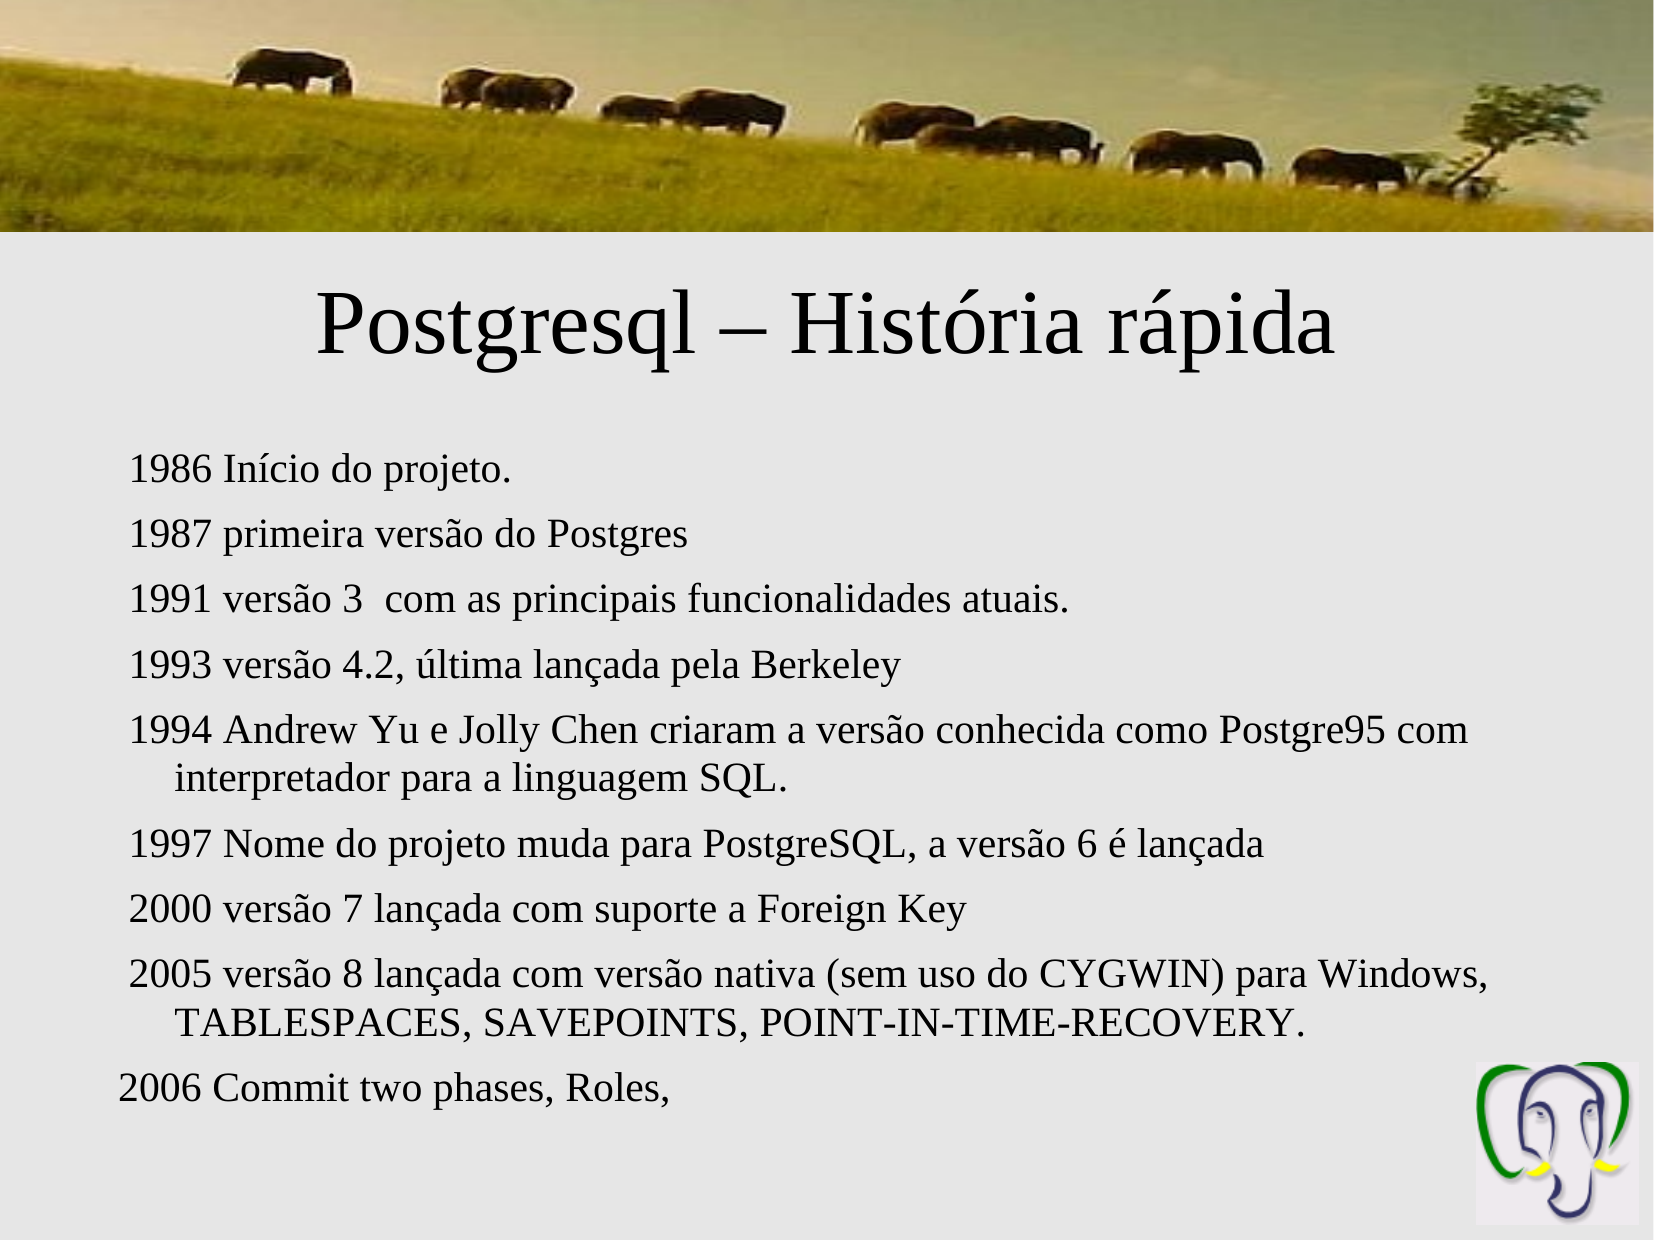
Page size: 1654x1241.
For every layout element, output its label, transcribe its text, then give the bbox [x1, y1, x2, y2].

picture [0, 0, 1654, 232]
list 1986 Início do projeto. 1987 primeira versão do Postgres 1991 versão 3 com as principais funcionalidades atuais. 1993 versão 4.2, última lançada pela Berkeley 1994 Andrew Yu e Jolly Chen criaram a versão conhecida como Postgre95 com interpretador para a linguagem SQL. 1997 Nome do projeto muda para PostgreSQL, a versão 6 é lançada 2000 versão 7 lançada com suporte a Foreign Key 2005 versão 8 lançada com versão nativa (sem uso do CYGWIN) para Windows, TABLESPACES, SAVEPOINTS, POINT-IN-TIME-RECOVERY. 2006 Commit two phases, Roles, [118, 442, 1524, 1240]
title Postgresql – História rápida [29, 263, 1625, 377]
picture [1476, 1062, 1639, 1225]
